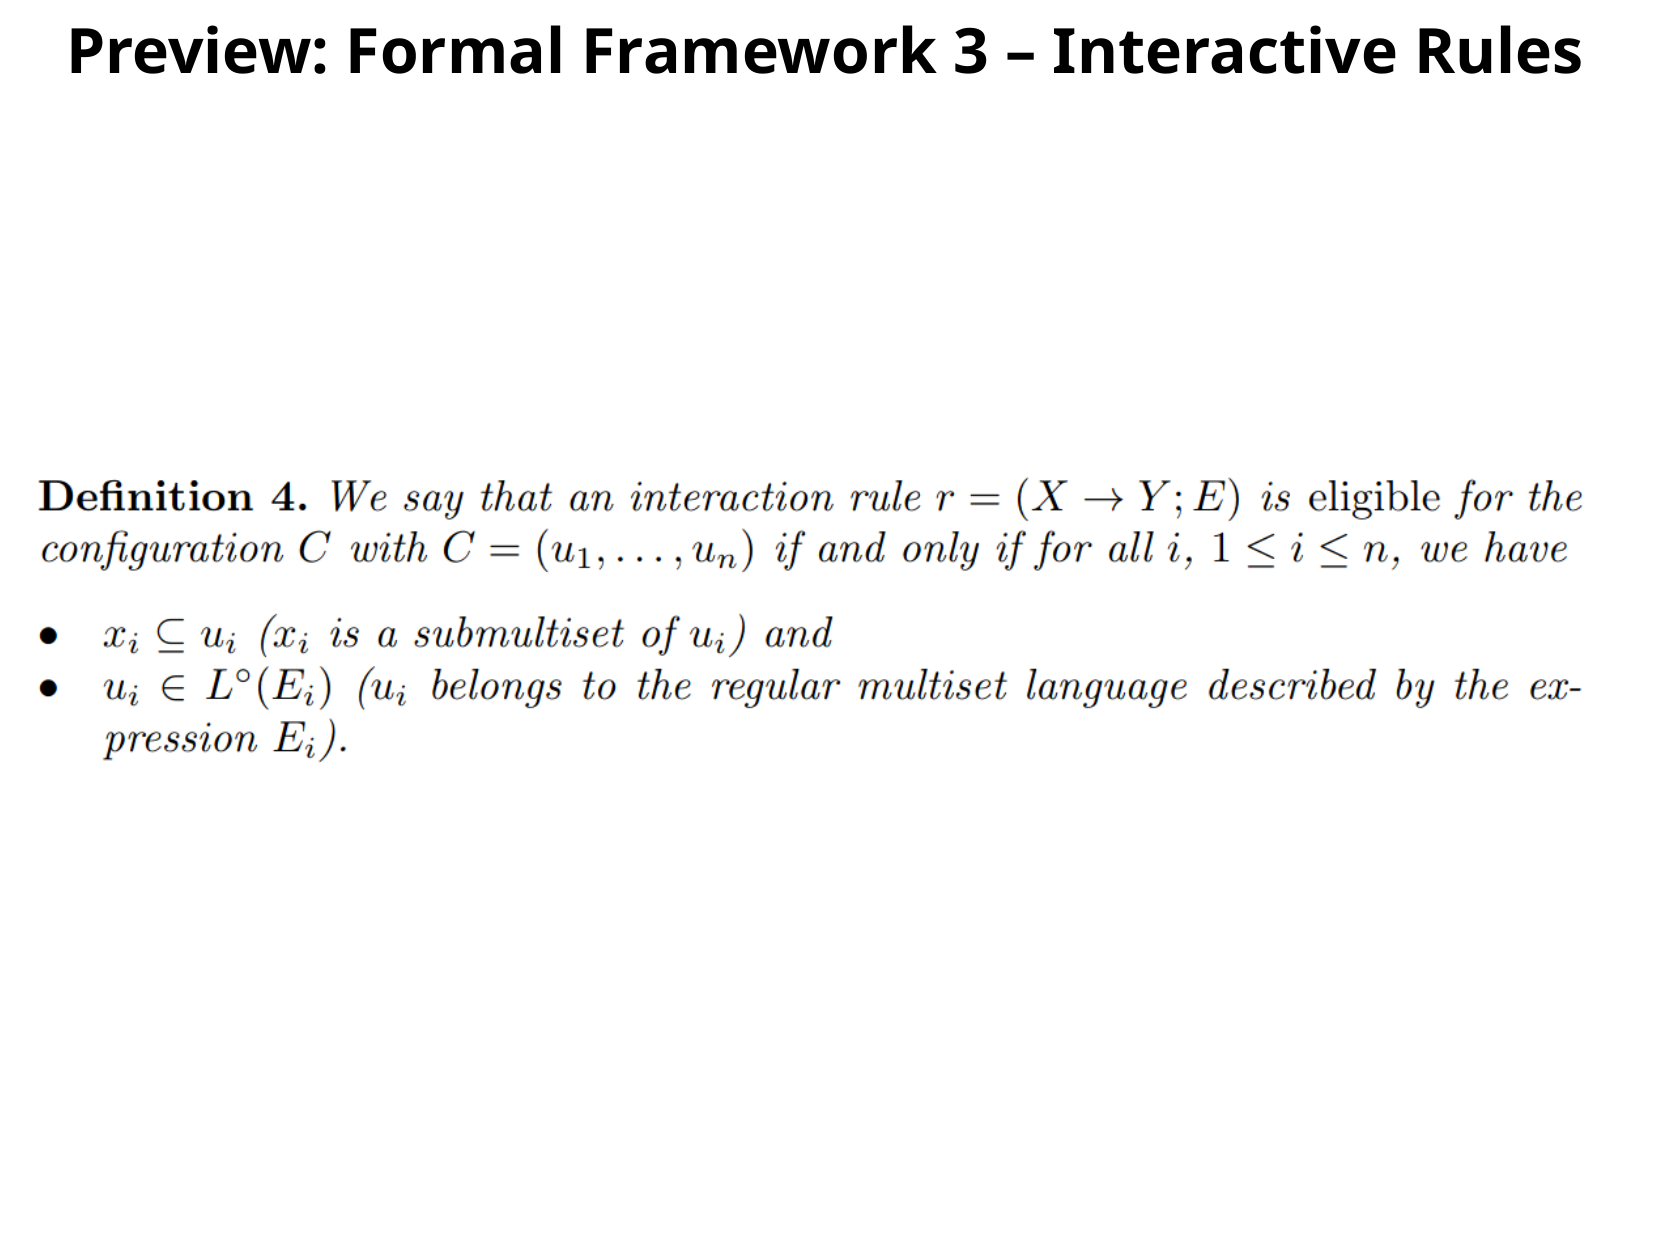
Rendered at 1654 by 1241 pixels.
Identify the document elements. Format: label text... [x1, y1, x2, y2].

picture [1, 466, 1654, 792]
title Preview: Formal Framework 3 – Interactive Rules [0, 7, 1651, 91]
